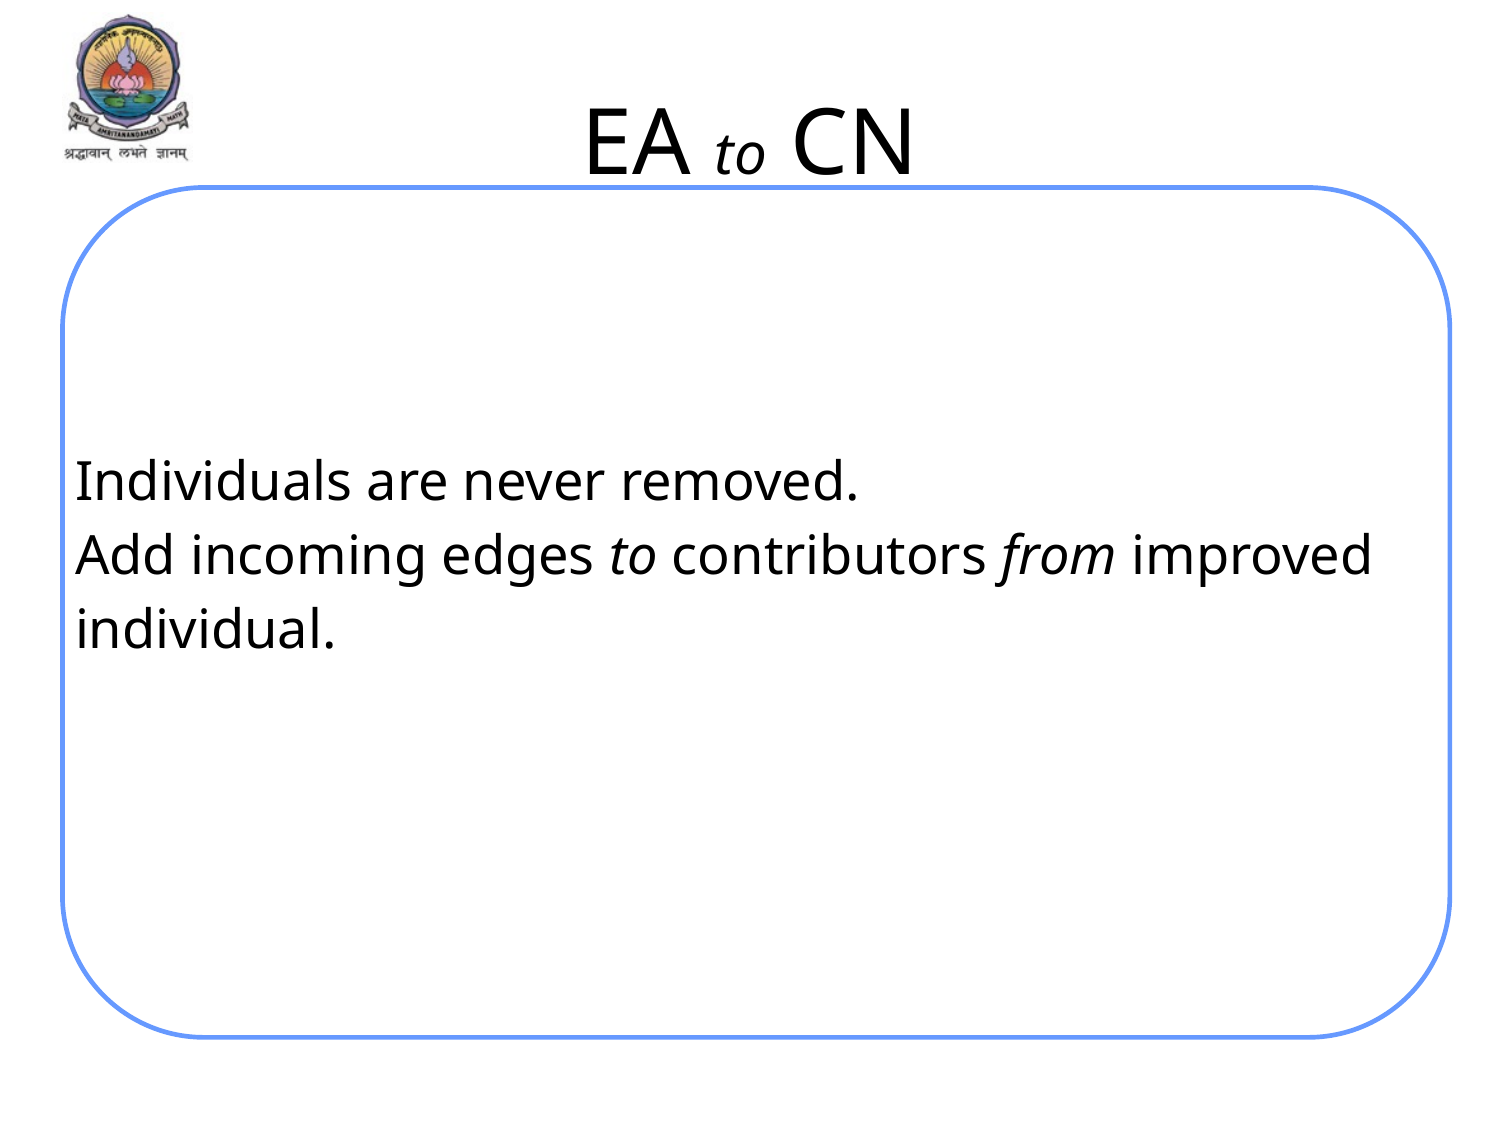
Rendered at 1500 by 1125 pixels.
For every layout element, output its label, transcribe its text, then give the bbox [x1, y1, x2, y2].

picture [62, 12, 193, 163]
subtitle Individuals are never removed. Add incoming edges to contributors from improved individual. [75, 227, 1425, 880]
title EA to CN [75, 44, 1425, 227]
